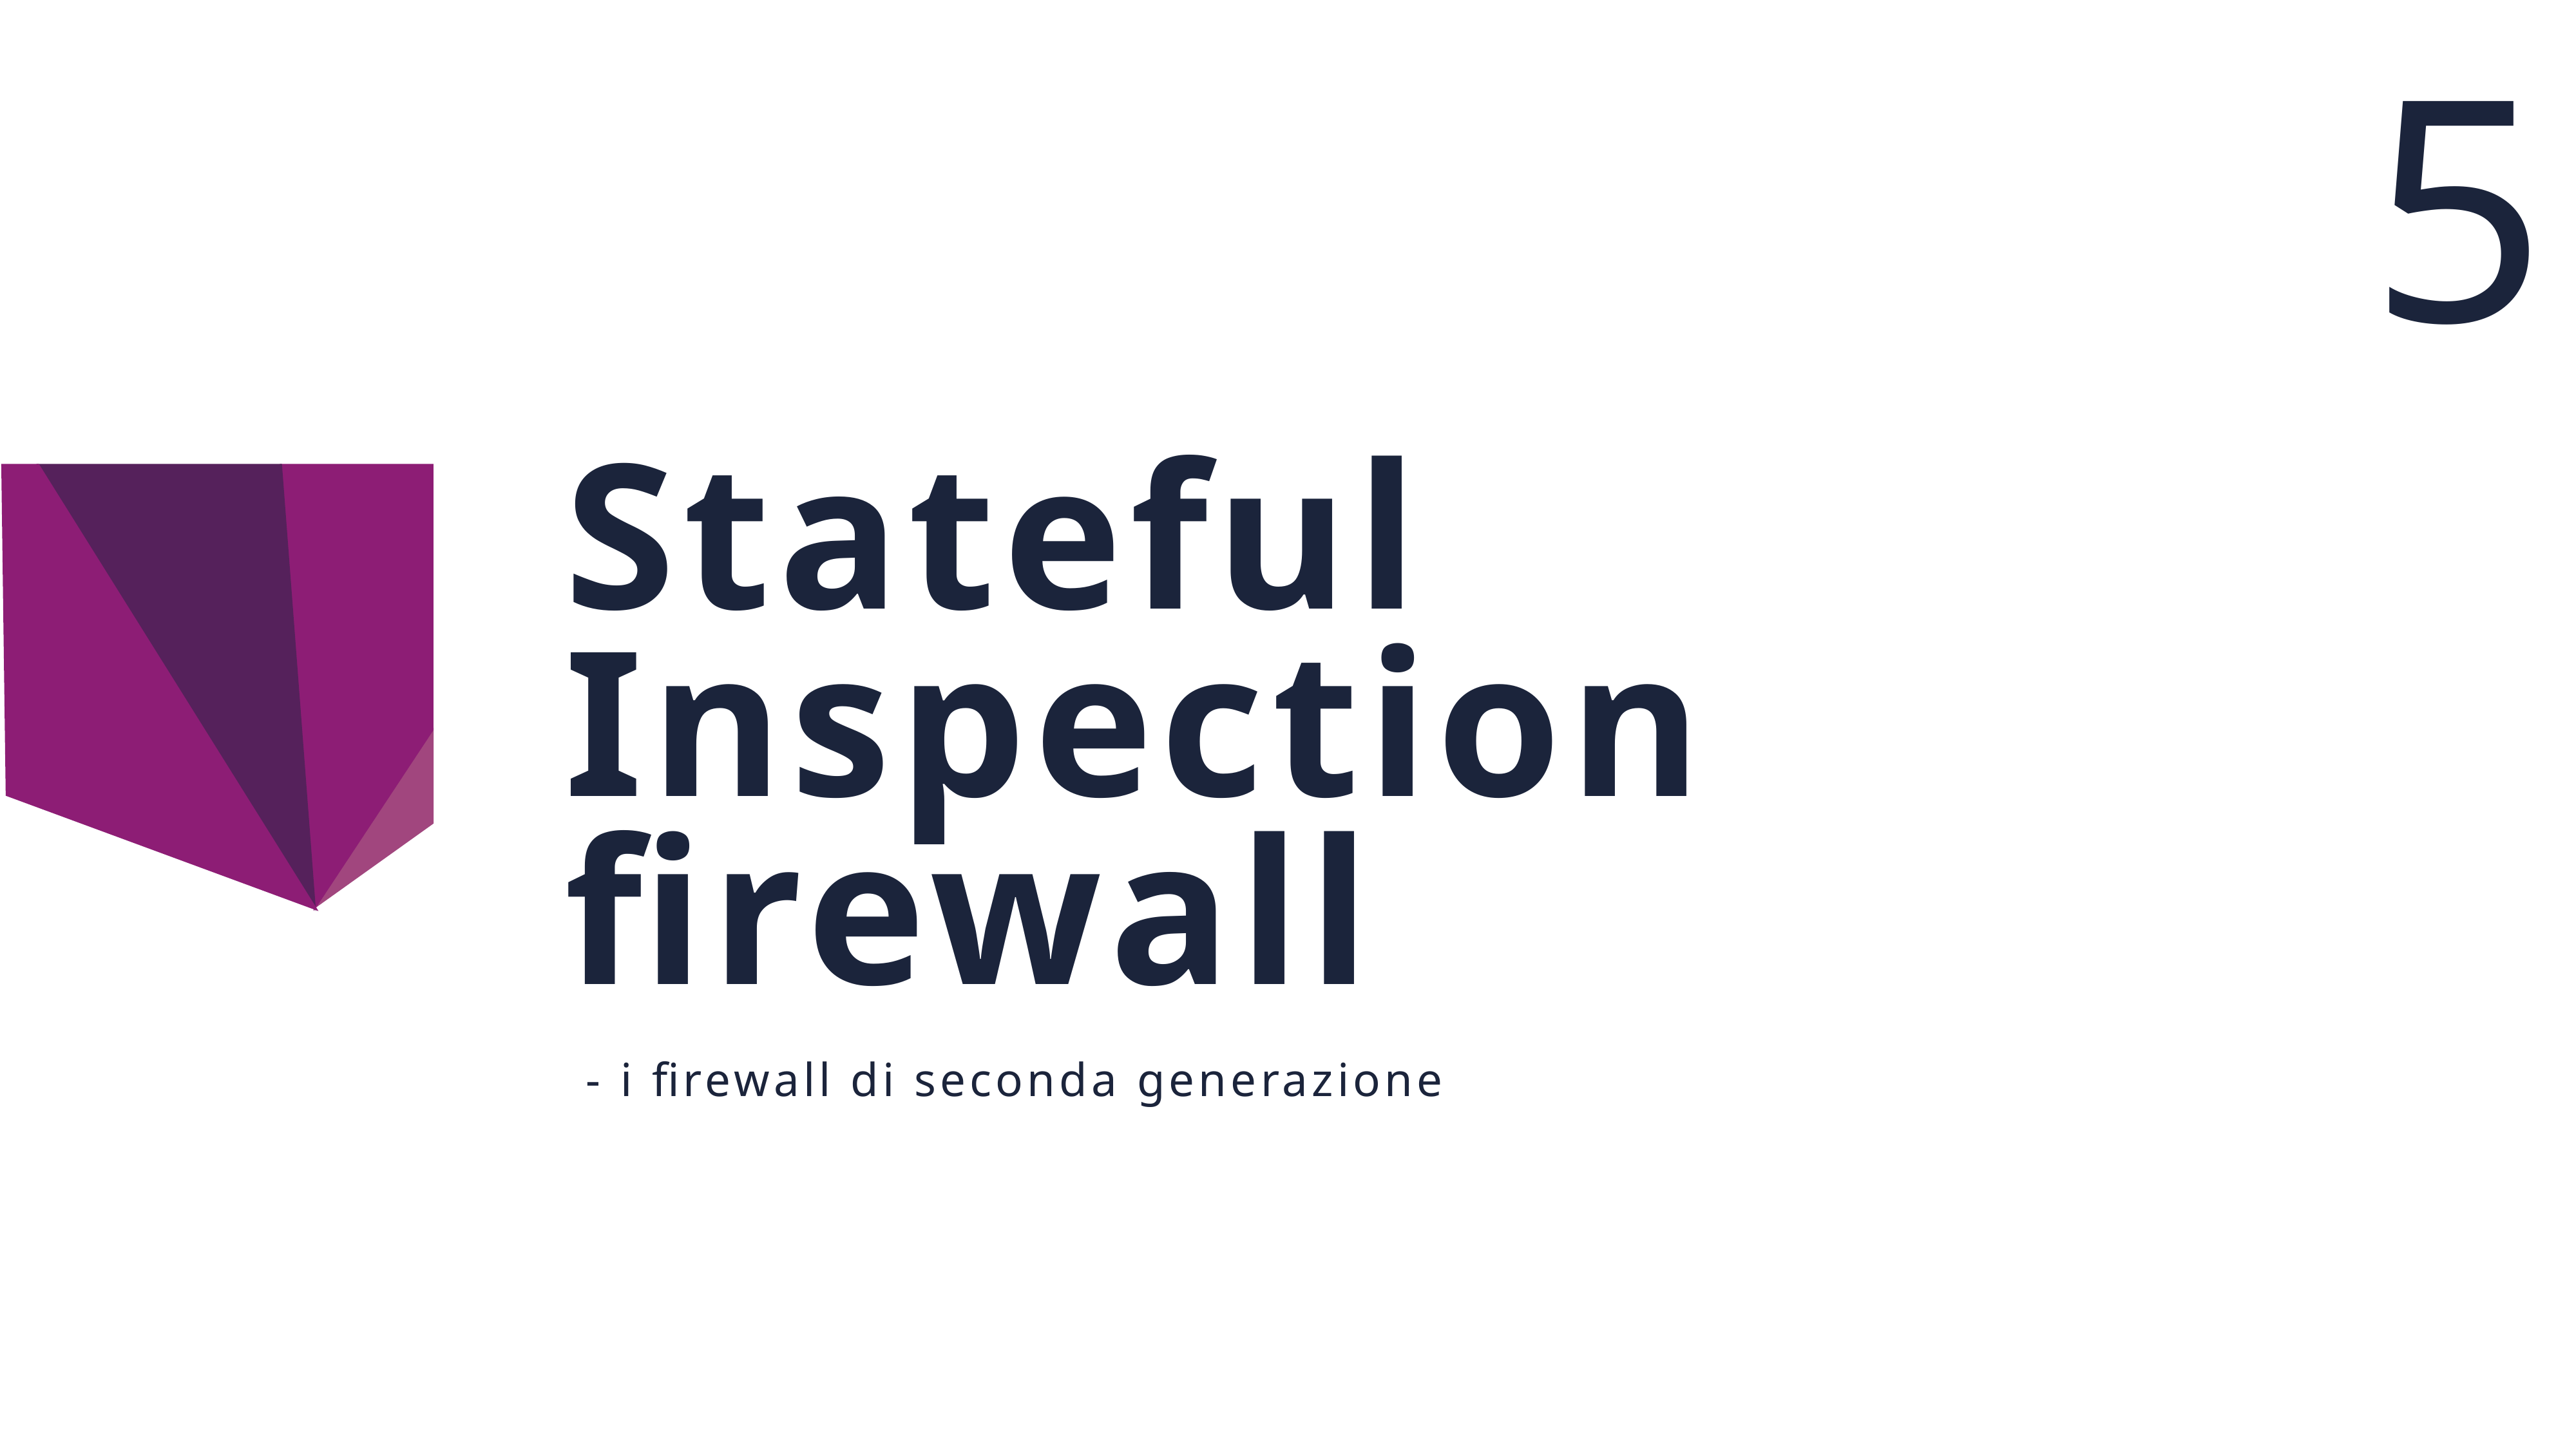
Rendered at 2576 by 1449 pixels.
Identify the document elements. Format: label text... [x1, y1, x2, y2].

text_box [1, 464, 434, 911]
text_box 5 [2360, 8, 2557, 388]
text_box Stateful Inspection firewall [555, 456, 1713, 1030]
text_box - i firewall di seconda generazione [576, 1046, 1455, 1111]
